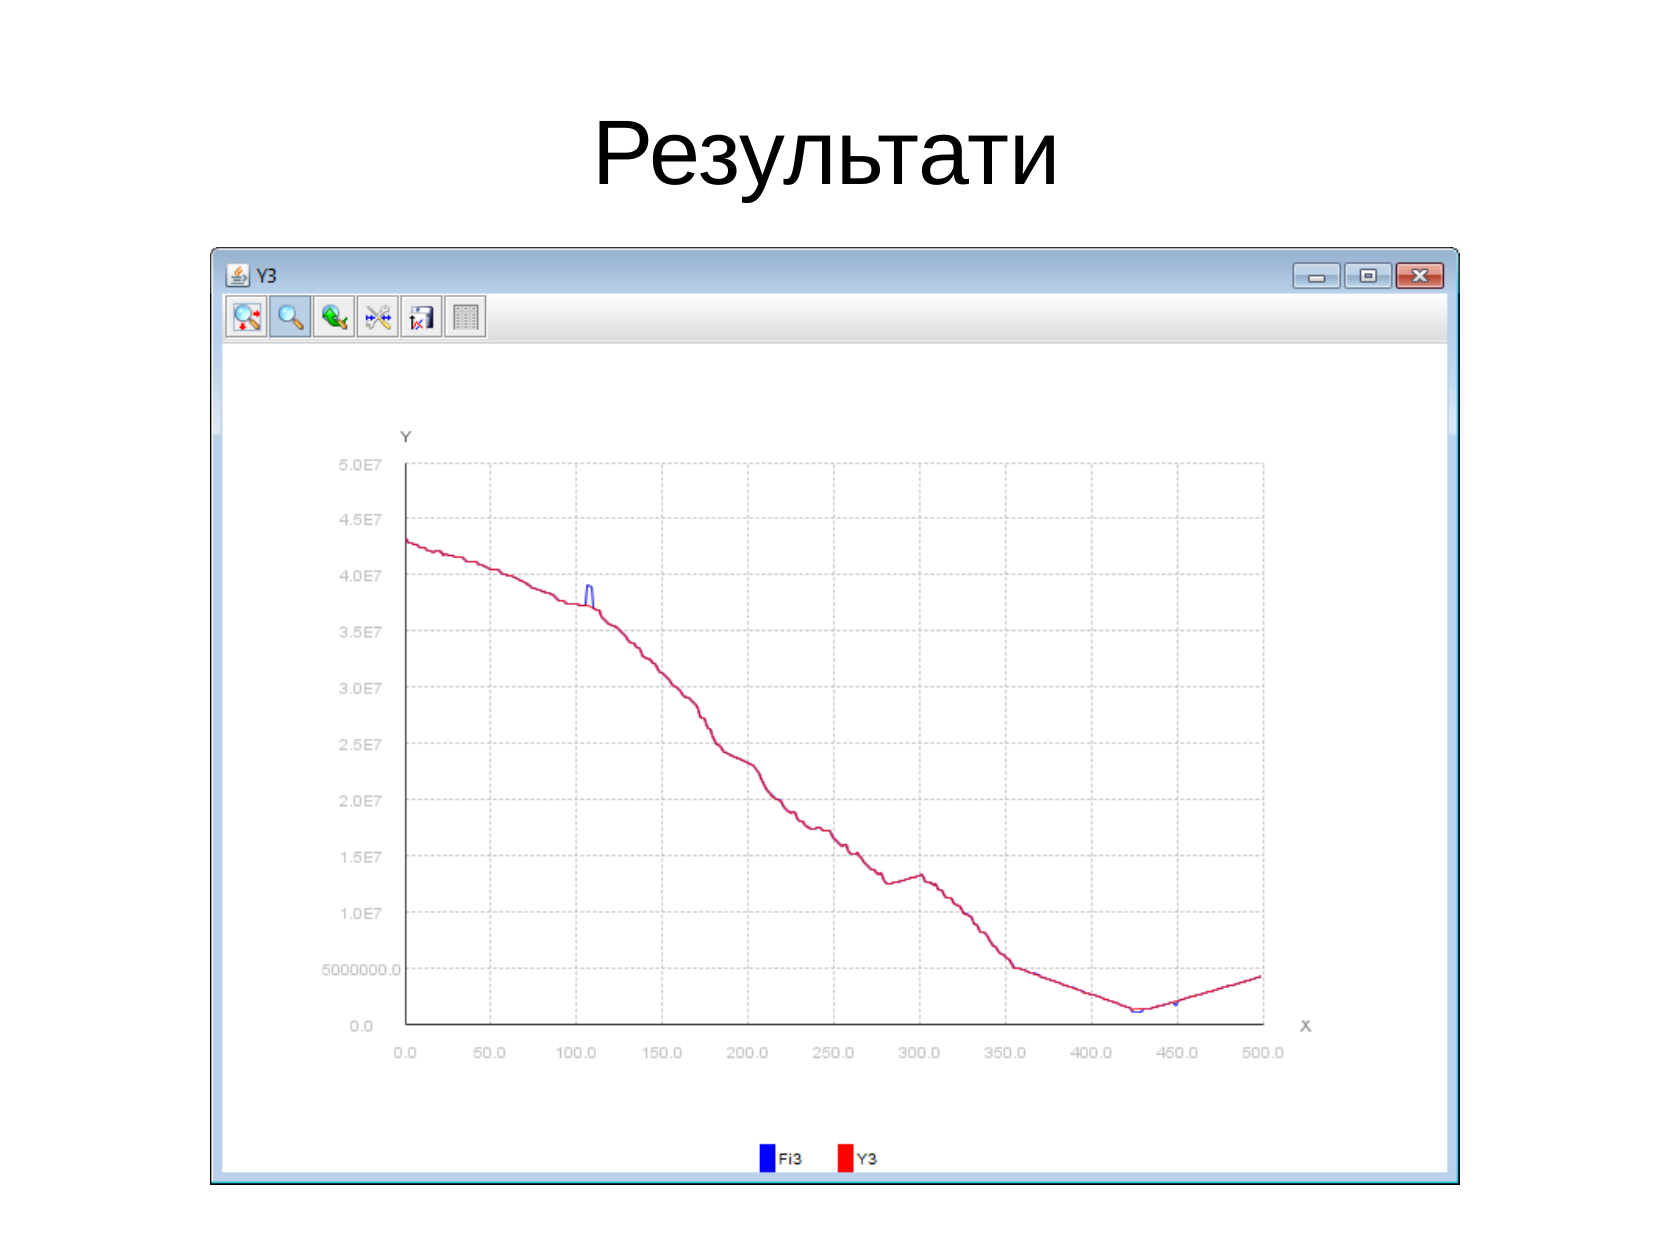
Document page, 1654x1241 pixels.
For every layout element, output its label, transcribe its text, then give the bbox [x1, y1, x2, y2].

title Результати [82, 49, 1571, 257]
picture [210, 247, 1460, 1186]
